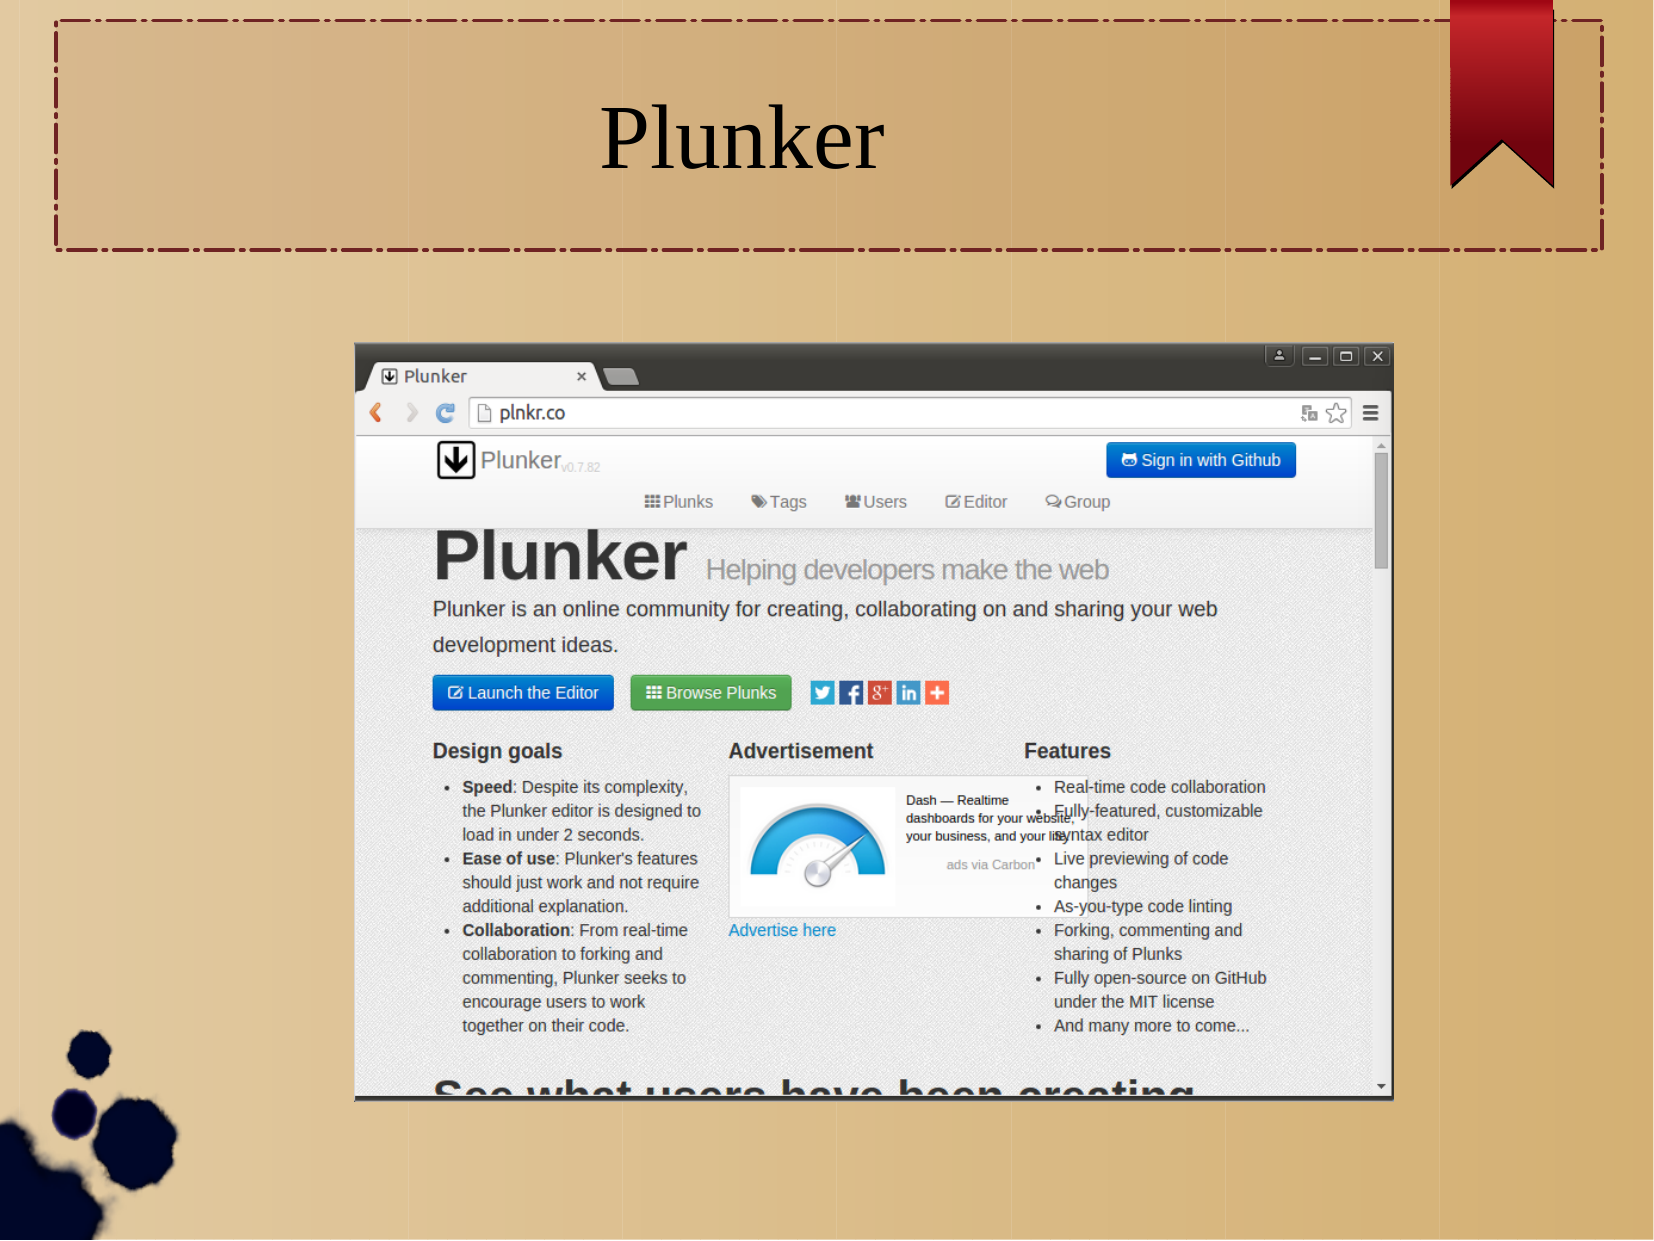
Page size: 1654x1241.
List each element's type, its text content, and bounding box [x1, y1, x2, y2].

title Plunker [82, 47, 1412, 229]
picture [354, 342, 1394, 1102]
